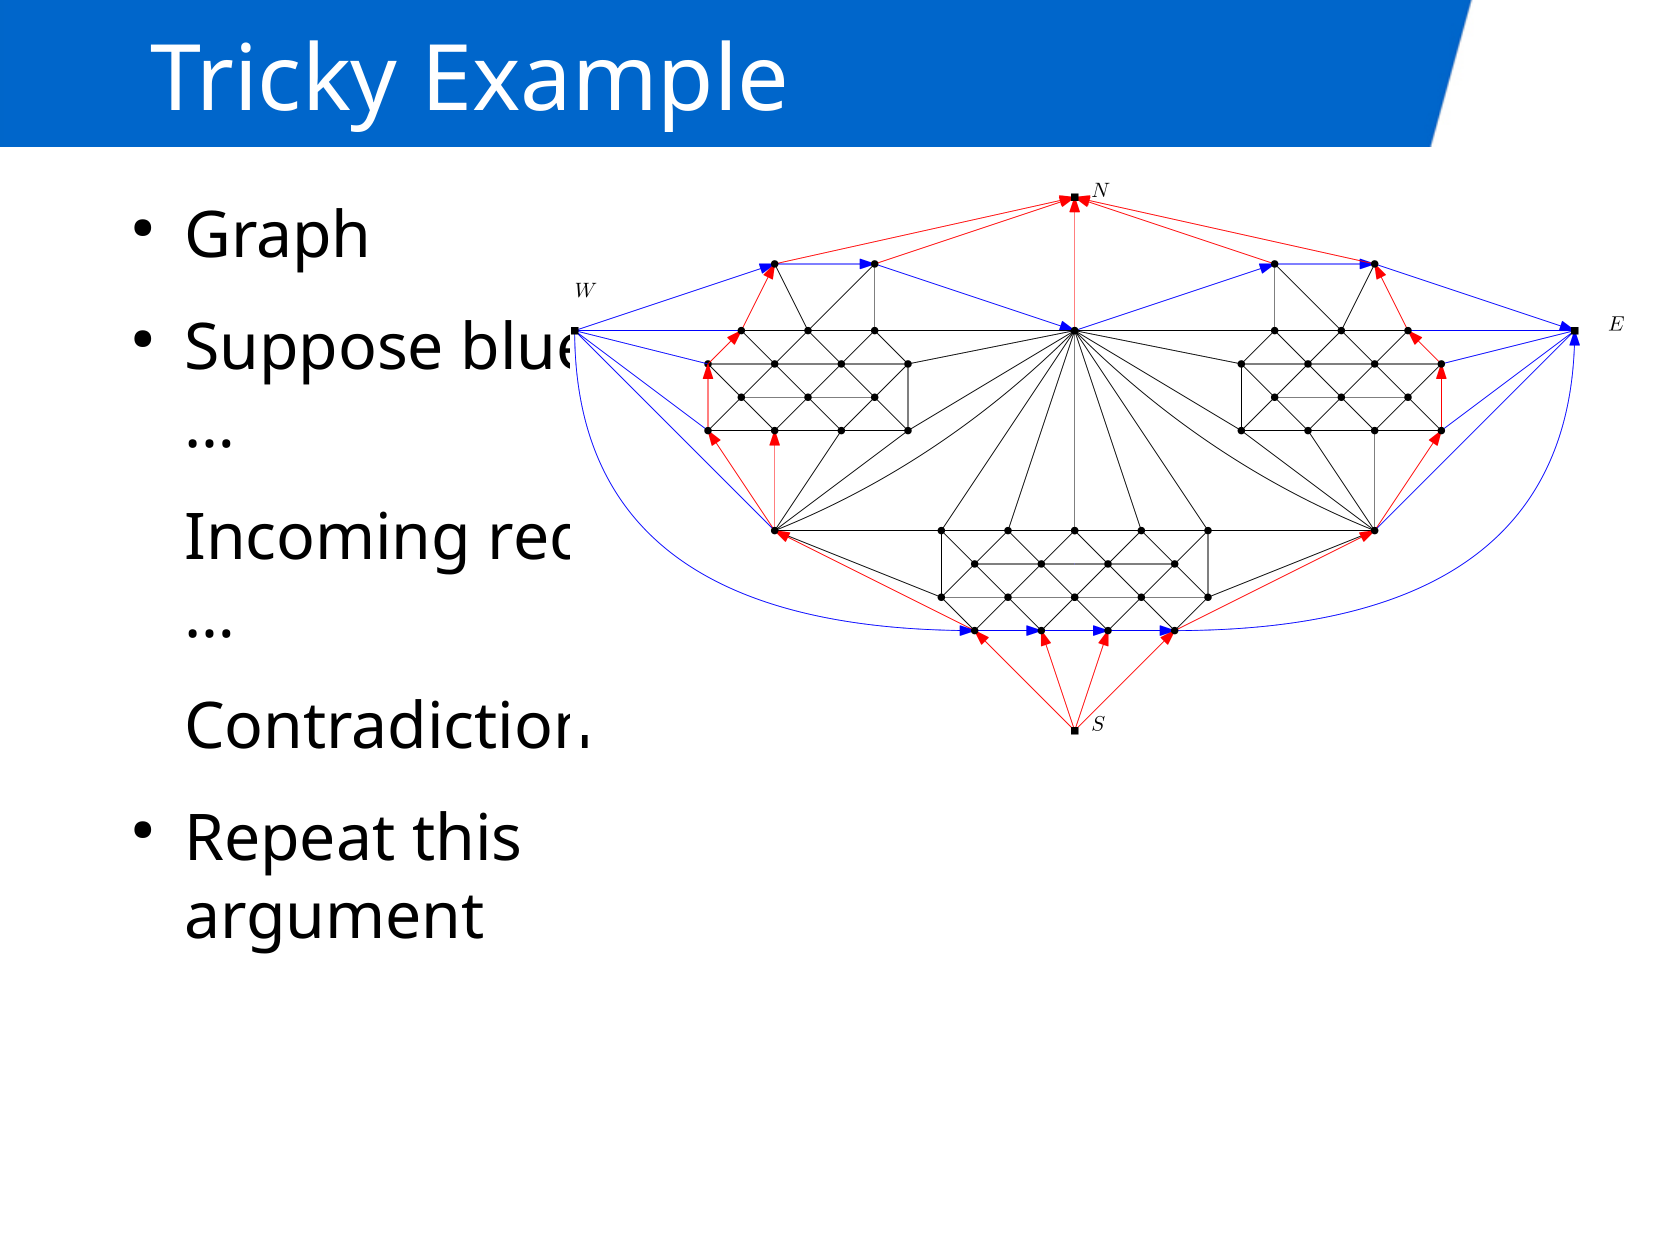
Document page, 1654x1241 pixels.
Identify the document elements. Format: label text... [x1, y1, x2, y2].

picture [570, 181, 1625, 736]
title Tricky Example [150, 15, 1456, 136]
picture [0, 0, 1474, 147]
list Graph Suppose blue … Incoming red … Contradiction Repeat this argument [113, 195, 601, 1118]
